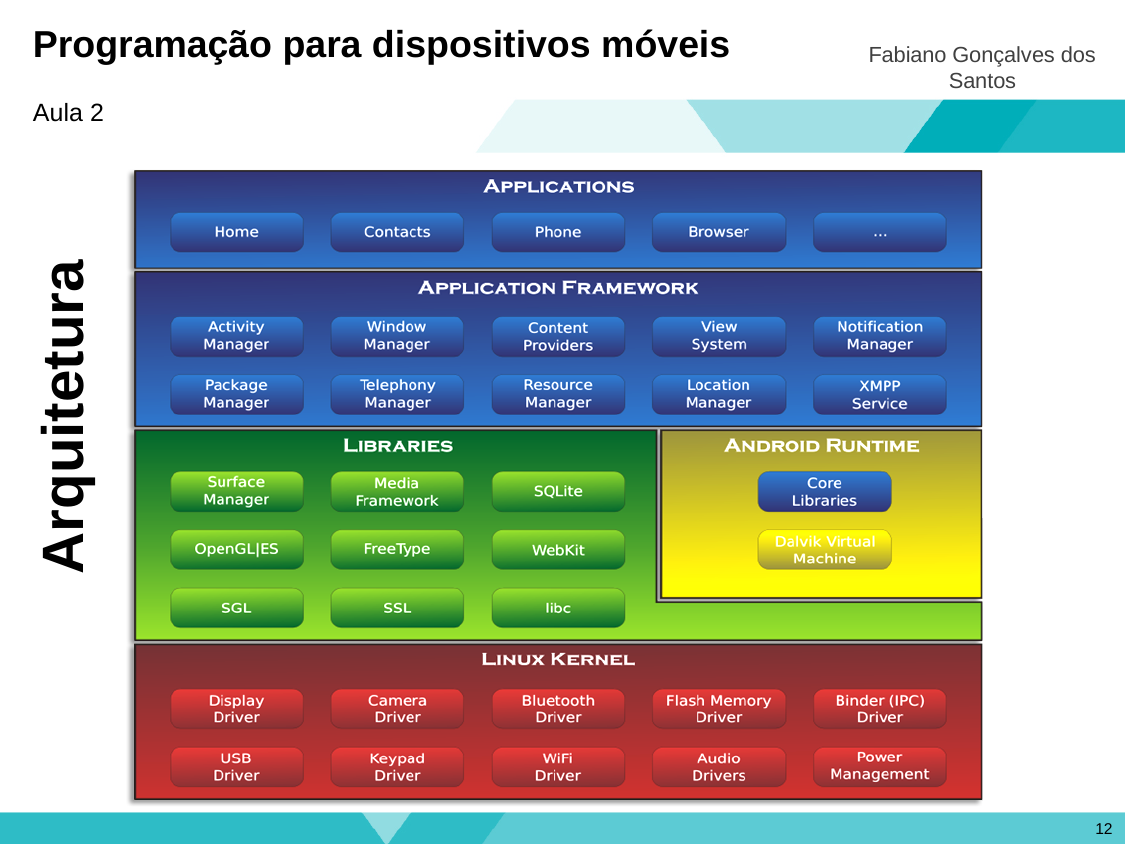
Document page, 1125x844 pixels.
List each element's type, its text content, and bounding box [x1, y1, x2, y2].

title Programação para dispositivos móveis [18, 18, 840, 88]
list Fabiano Gonçalves dos Santos [839, 33, 1125, 89]
text_box Arquitetura [18, 244, 103, 589]
slide_number <número> [1069, 812, 1125, 844]
picture [0, 0, 1125, 844]
list Aula 2 [18, 88, 389, 140]
